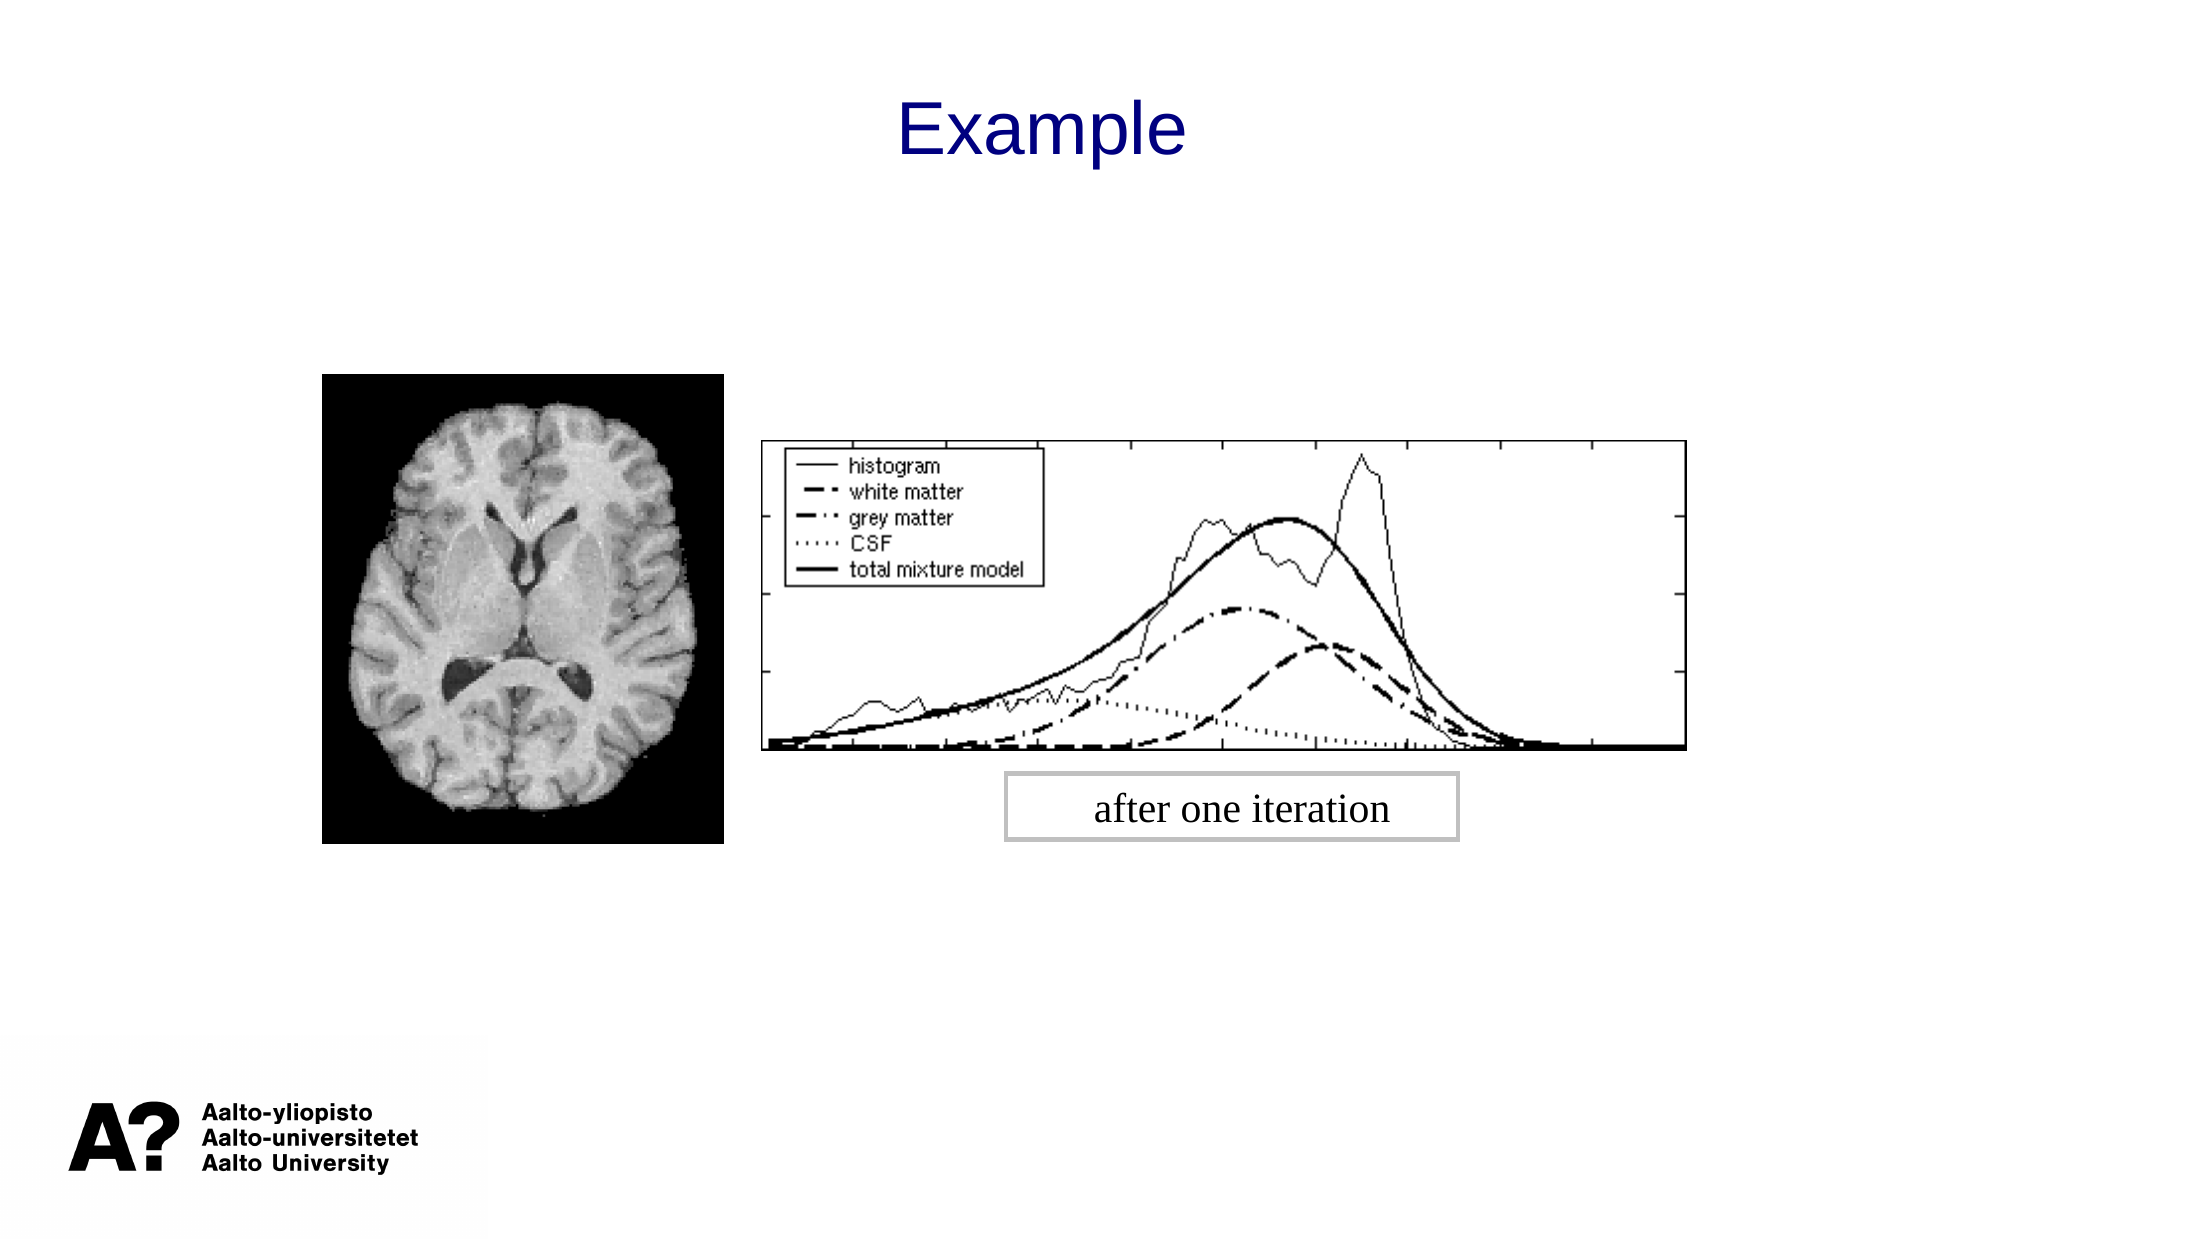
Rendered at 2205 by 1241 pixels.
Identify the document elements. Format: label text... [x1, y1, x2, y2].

picture [761, 440, 1687, 751]
title Example [386, 65, 1699, 179]
picture [0, 1035, 488, 1239]
picture [322, 374, 724, 845]
text_box after one iteration [1005, 773, 1459, 840]
